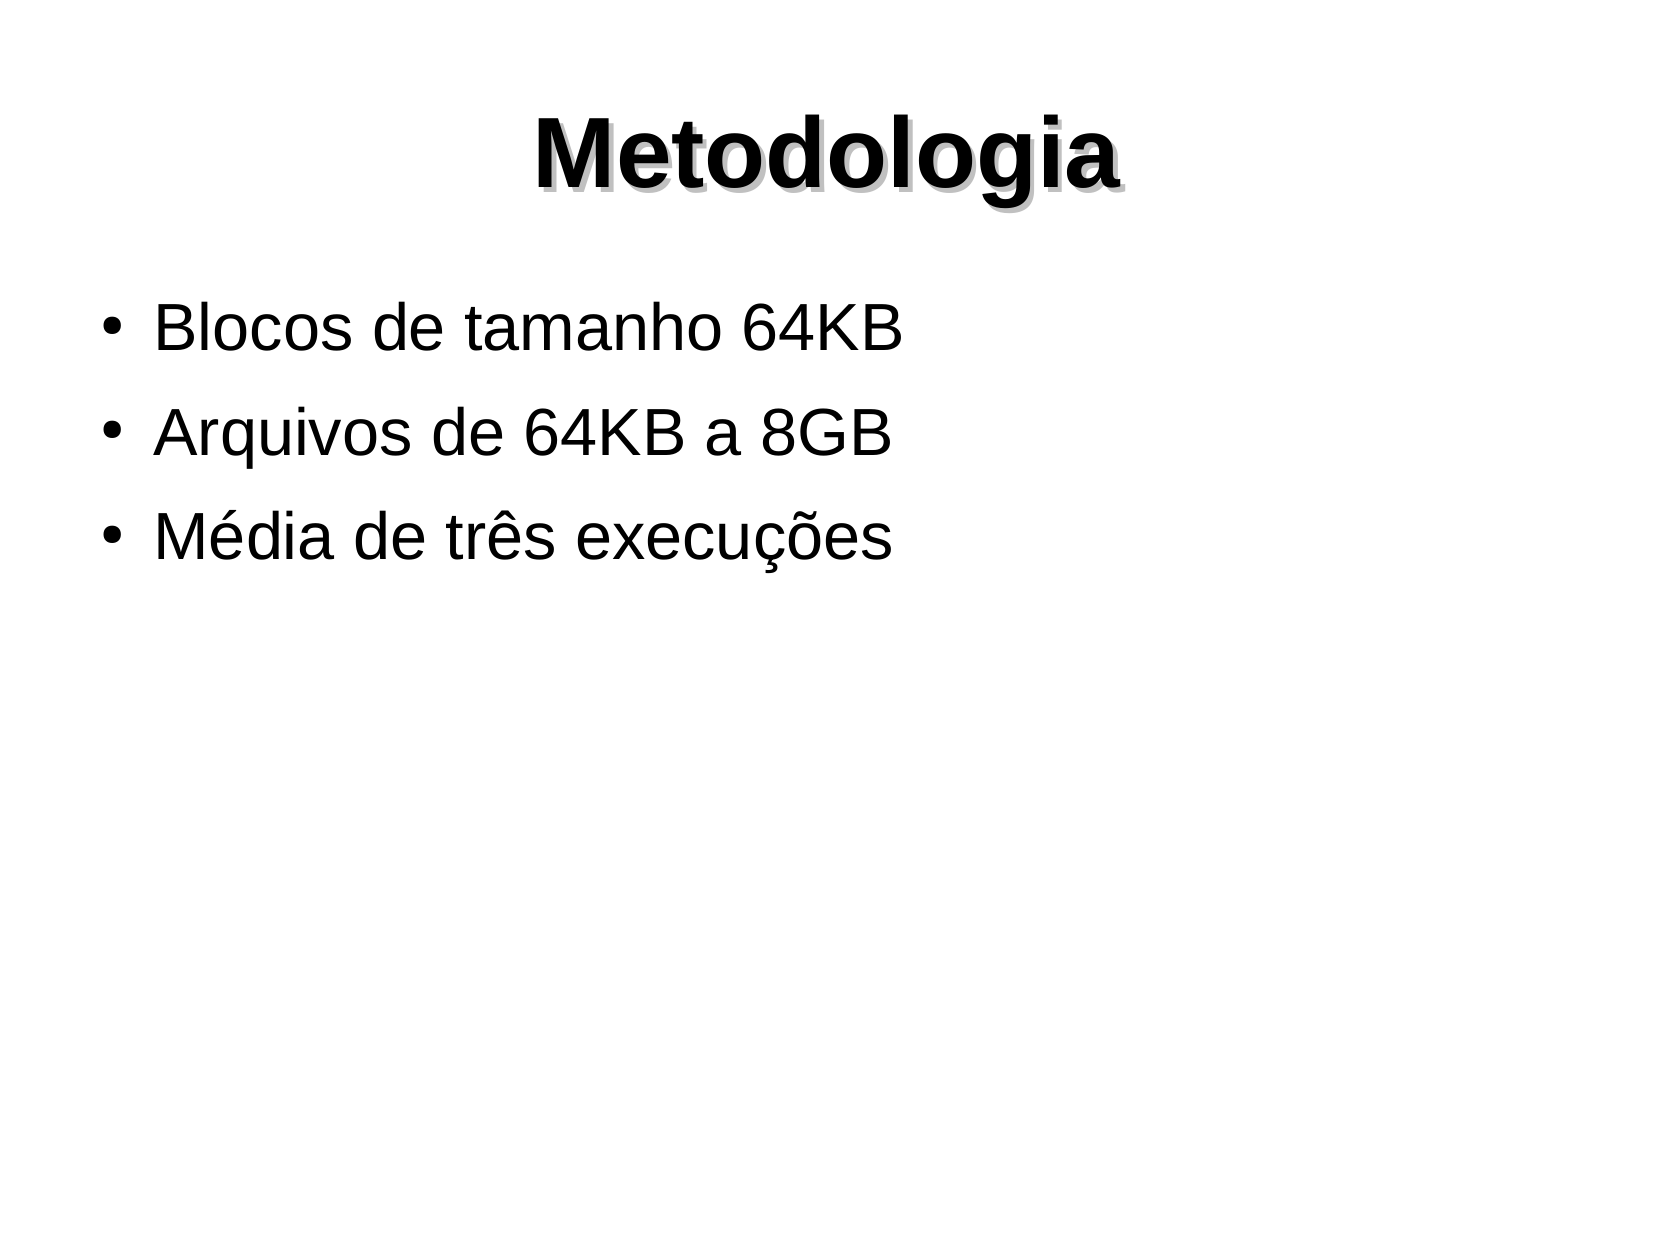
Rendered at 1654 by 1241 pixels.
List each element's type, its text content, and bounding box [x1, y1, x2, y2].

title Metodologia [82, 49, 1571, 257]
list Blocos de tamanho 64KB Arquivos de 64KB a 8GB Média de três execuções [82, 290, 1571, 1010]
